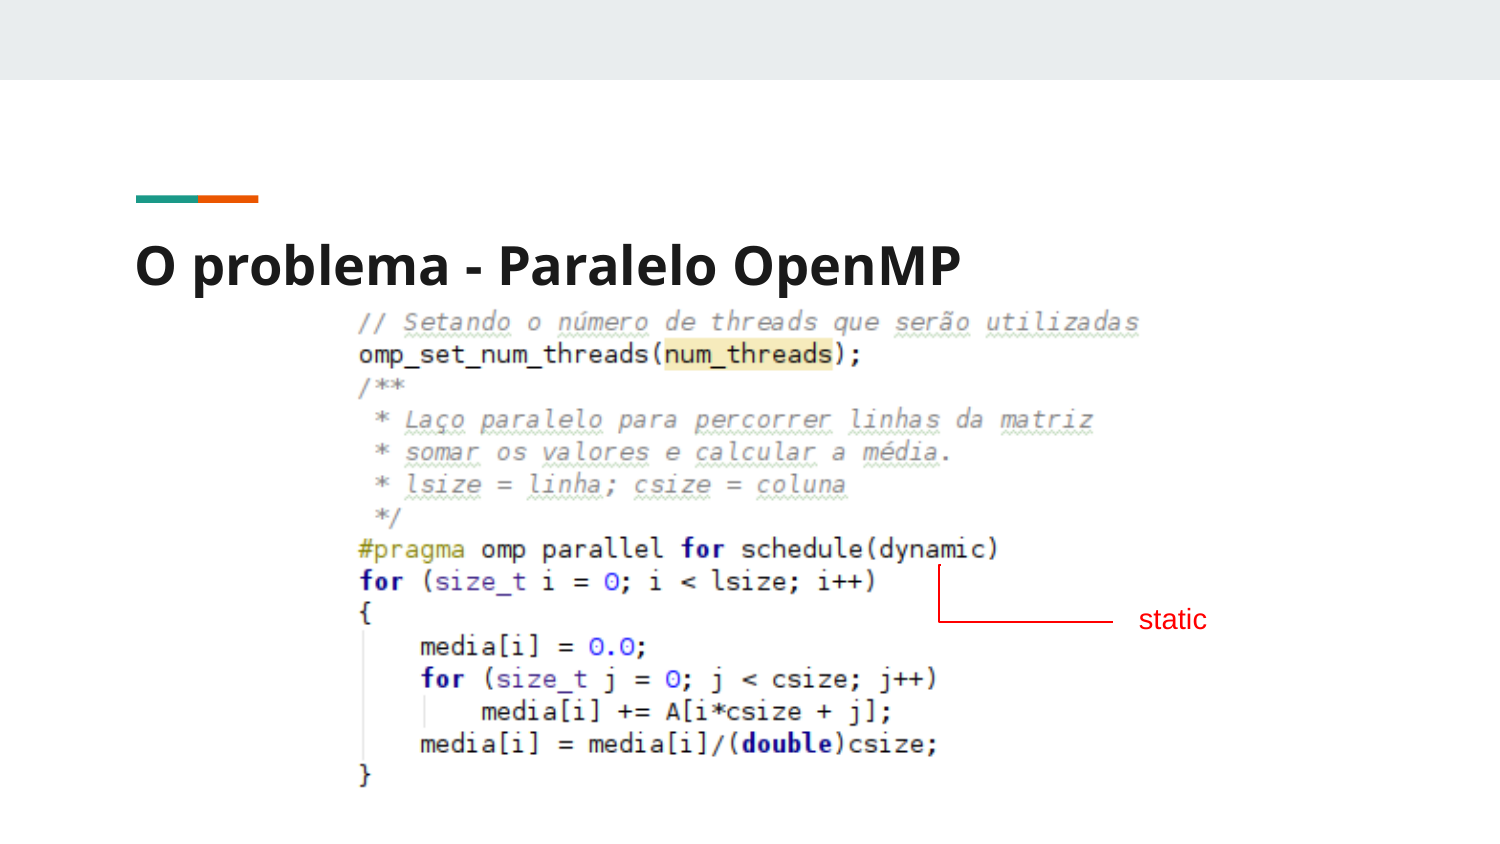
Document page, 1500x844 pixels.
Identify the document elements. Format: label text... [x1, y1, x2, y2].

picture [355, 304, 1145, 795]
text_box static [1123, 585, 1225, 624]
title O problema - Paralelo OpenMP [119, 216, 1381, 305]
